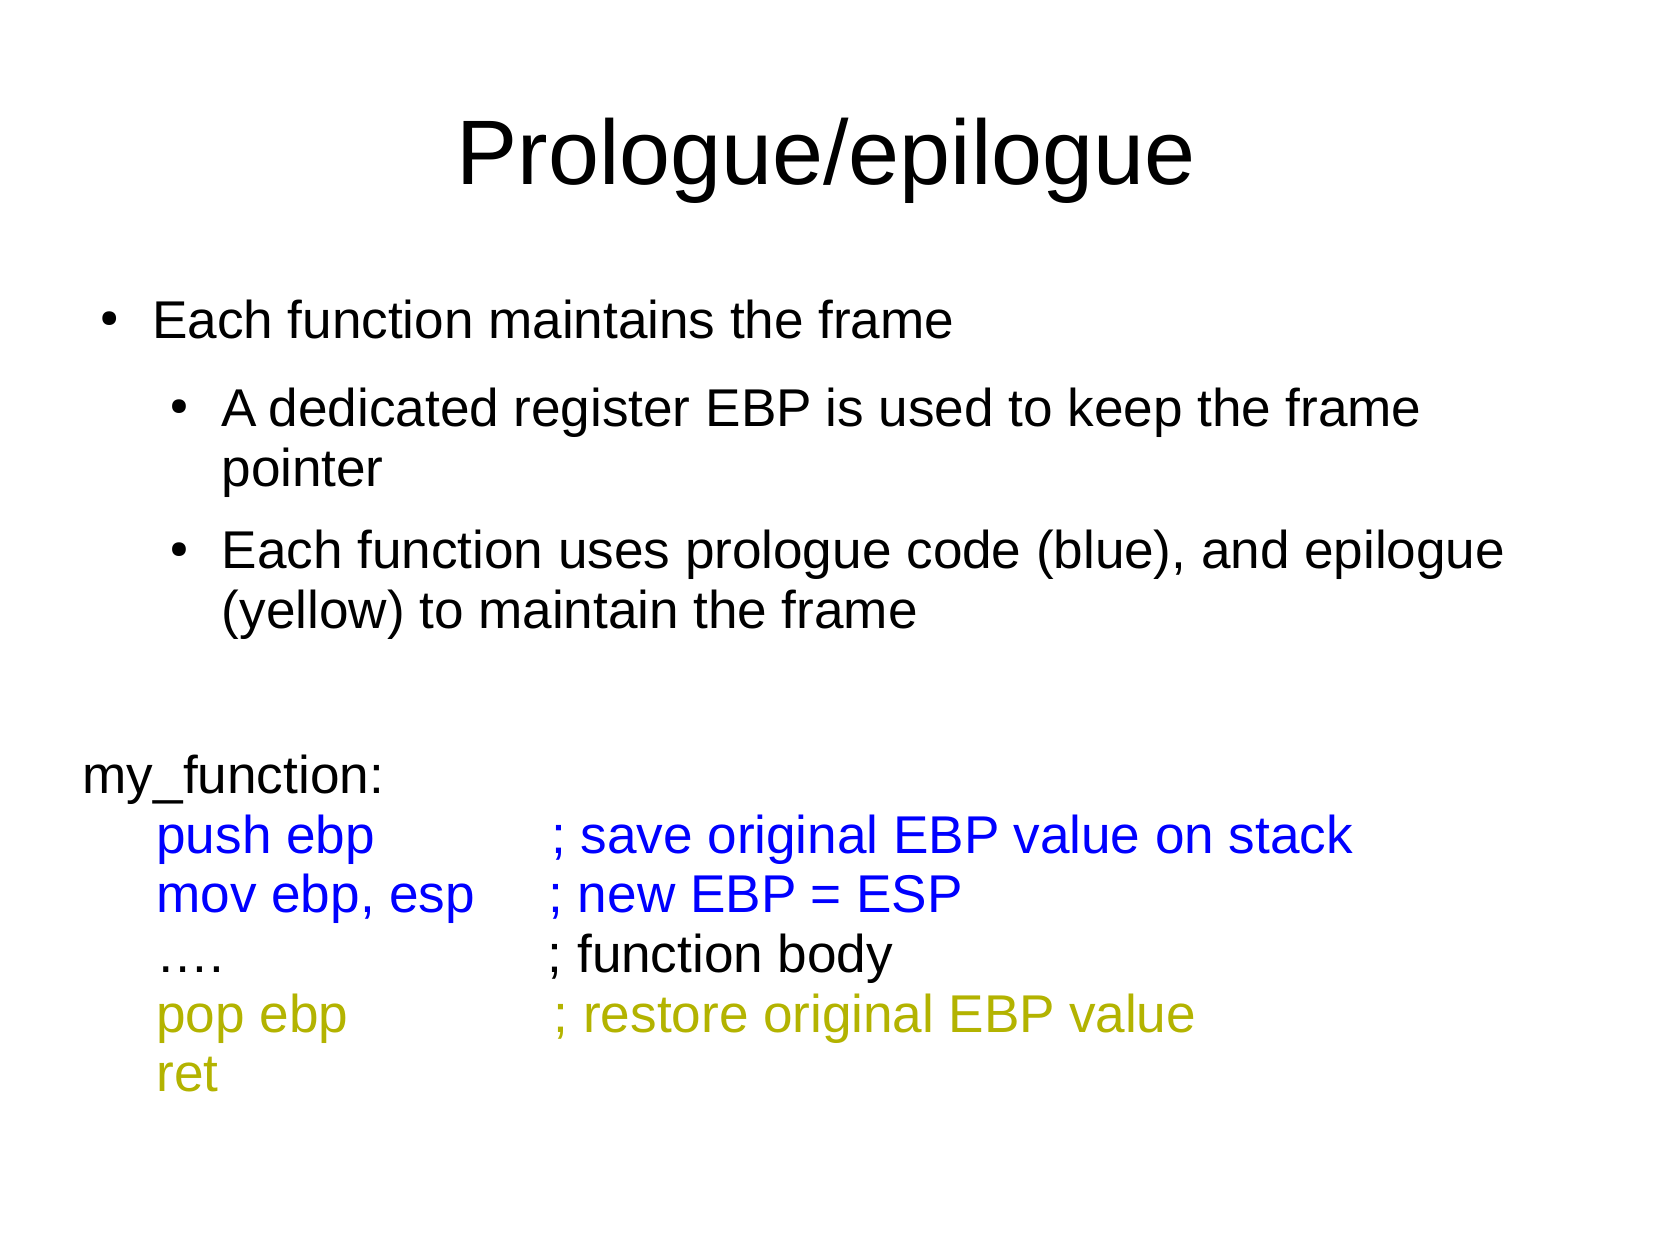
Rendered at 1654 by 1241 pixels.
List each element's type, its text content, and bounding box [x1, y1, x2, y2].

list Each function maintains the frame A dedicated register EBP is used to keep the frame pointer Each function uses prologue code (blue), and epilogue (yellow) to maintain the frame my_function: push ebp ; save original EBP value on stack mov ebp, esp ; new EBP = ESP …. ; function body pop ebp ; restore original EBP value ret [82, 290, 1571, 1109]
title Prologue/epilogue [82, 49, 1571, 257]
